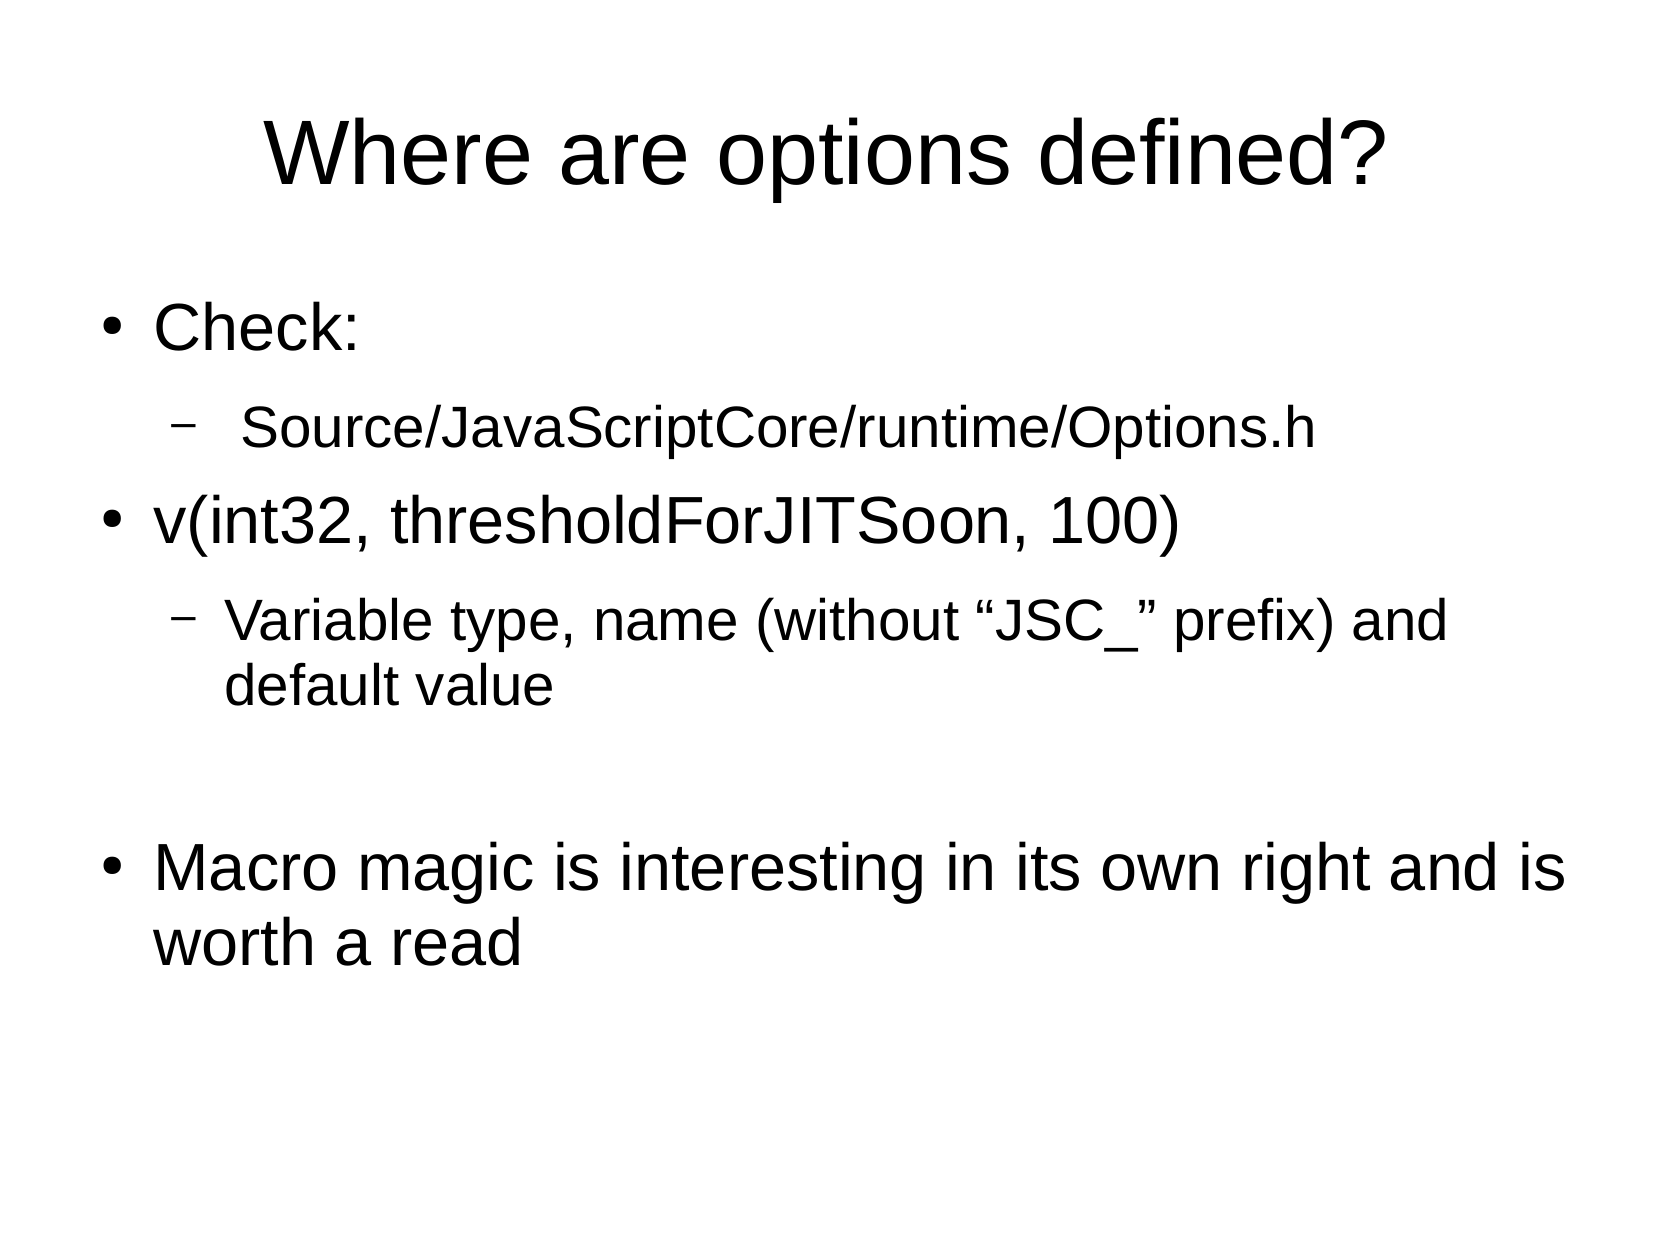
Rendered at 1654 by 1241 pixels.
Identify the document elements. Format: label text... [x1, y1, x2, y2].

list Check: Source/JavaScriptCore/runtime/Options.h v(int32, thresholdForJITSoon, 100) Variable type, name (without “JSC_” prefix) and default value Macro magic is interesting in its own right and is worth a read [82, 290, 1571, 1010]
title Where are options defined? [82, 49, 1571, 257]
